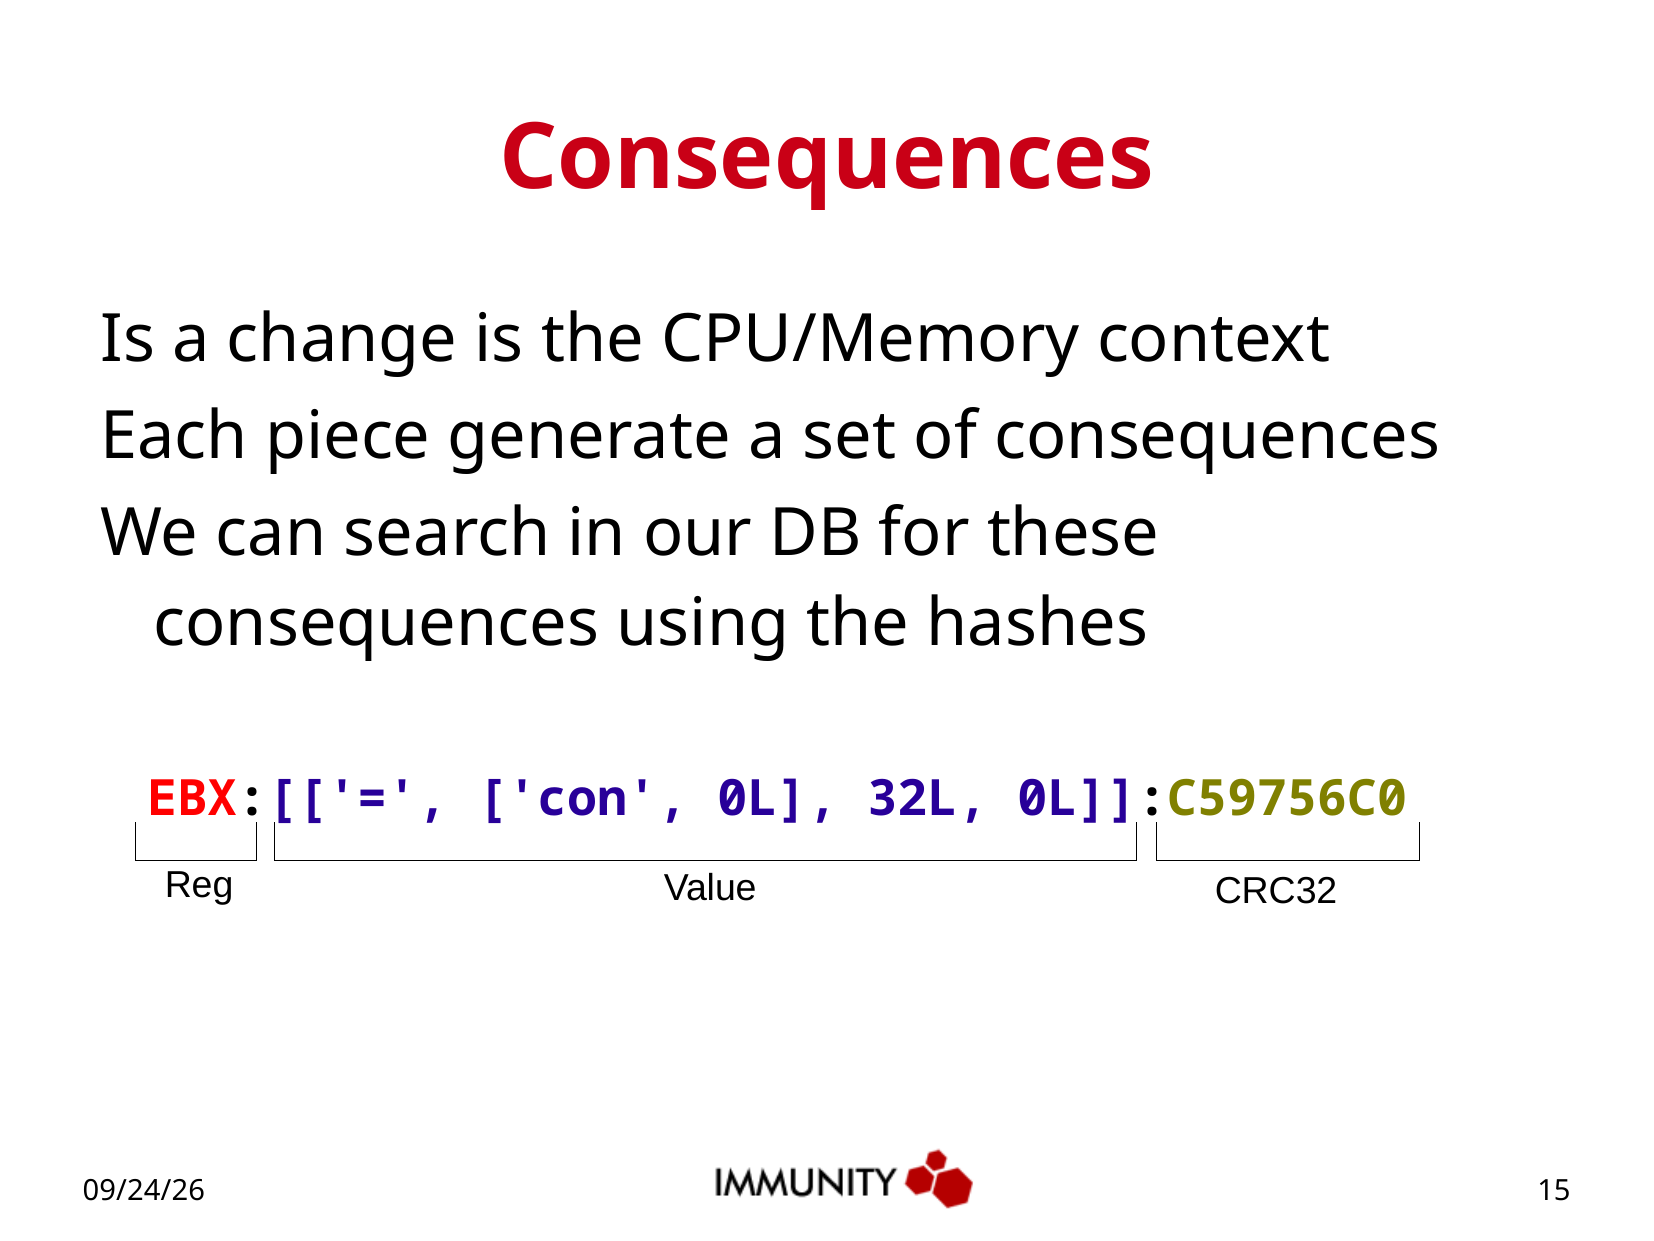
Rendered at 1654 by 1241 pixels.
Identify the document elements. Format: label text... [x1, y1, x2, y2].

picture [694, 1130, 984, 1235]
list Is a change is the CPU/Memory context Each piece generate a set of consequences We can search in our DB for these consequences using the hashes [82, 290, 1571, 638]
text_box EBX:[['=', ['con', 0L], 32L, 0L]]:C59756C0 [132, 754, 1445, 829]
title Consequences [82, 49, 1571, 257]
text_box Reg [150, 856, 248, 928]
text_box CRC32 [1200, 862, 1352, 934]
text_box Value [649, 858, 773, 930]
